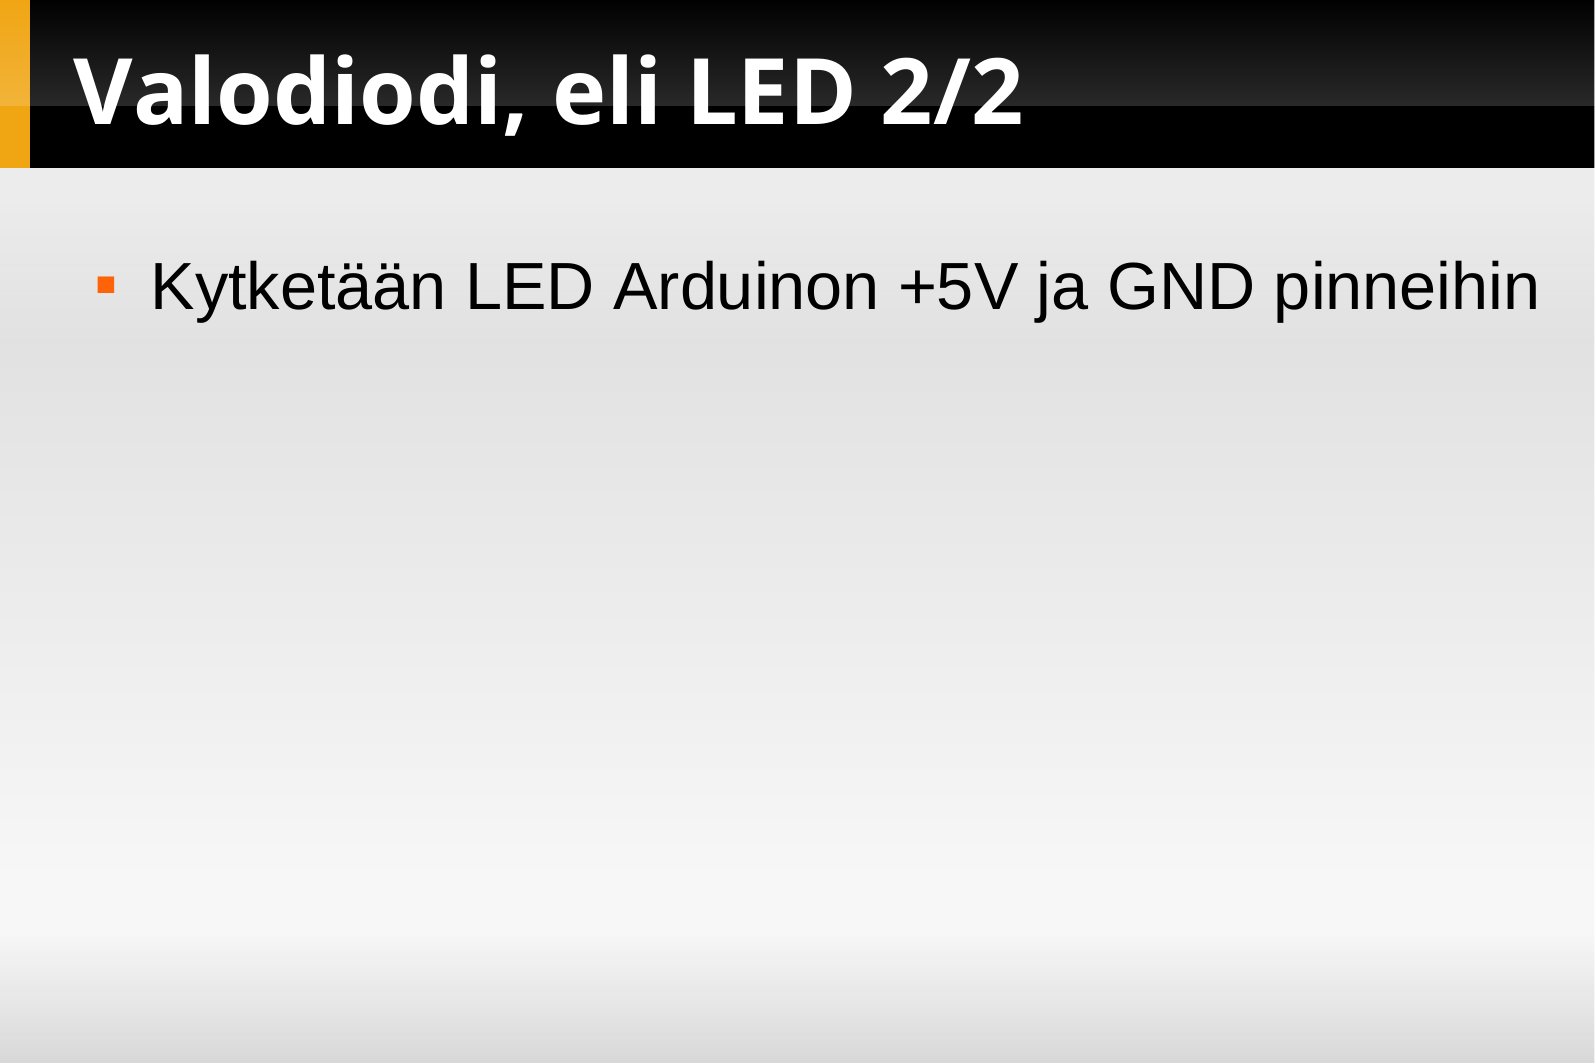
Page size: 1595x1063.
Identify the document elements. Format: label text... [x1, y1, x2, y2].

title Valodiodi, eli LED 2/2 [74, 7, 1510, 171]
list Kytketään LED Arduinon +5V ja GND pinneihin [79, 248, 1576, 936]
picture [0, 0, 1595, 1063]
